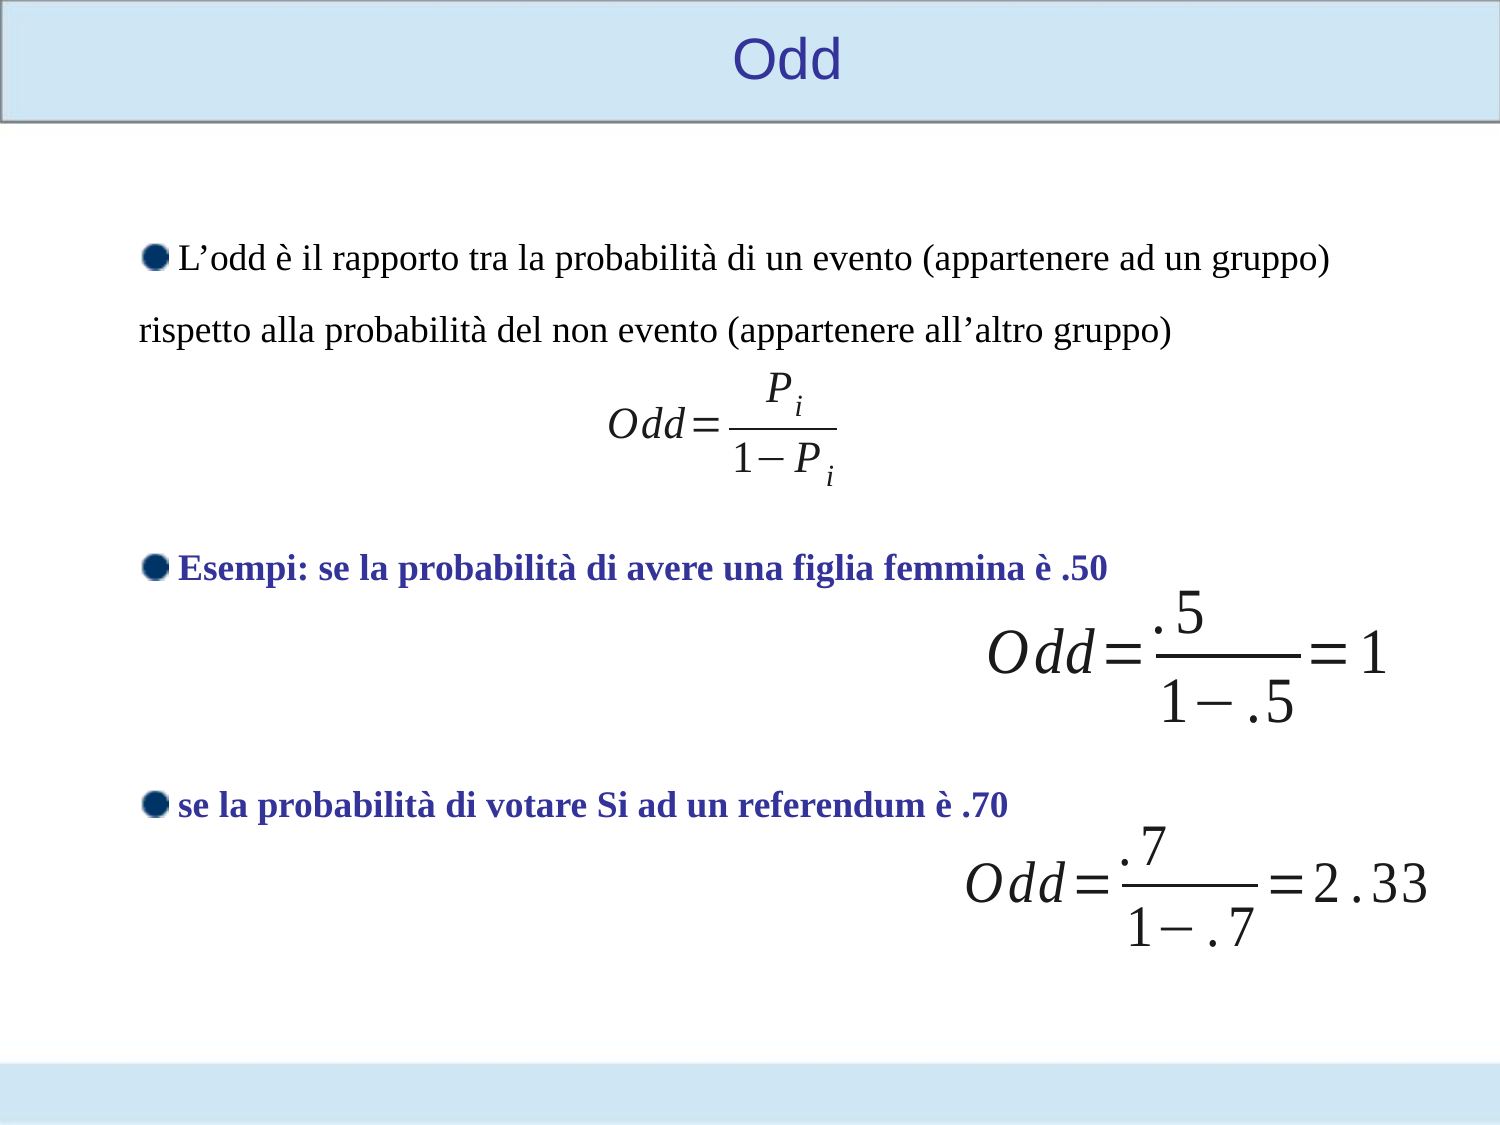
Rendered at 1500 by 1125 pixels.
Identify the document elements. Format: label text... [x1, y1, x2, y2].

title Odd [113, 0, 1463, 158]
picture [0, 0, 1500, 1125]
text_box L’odd è il rapporto tra la probabilità di un evento (appartenere ad un gruppo) rispetto alla probabilità del non evento (appartenere all’altro gruppo) Esempi: se la probabilità di avere una figlia femmina è .50 se la probabilità di votare Si ad un referendum è .70 [123, 198, 1368, 1071]
